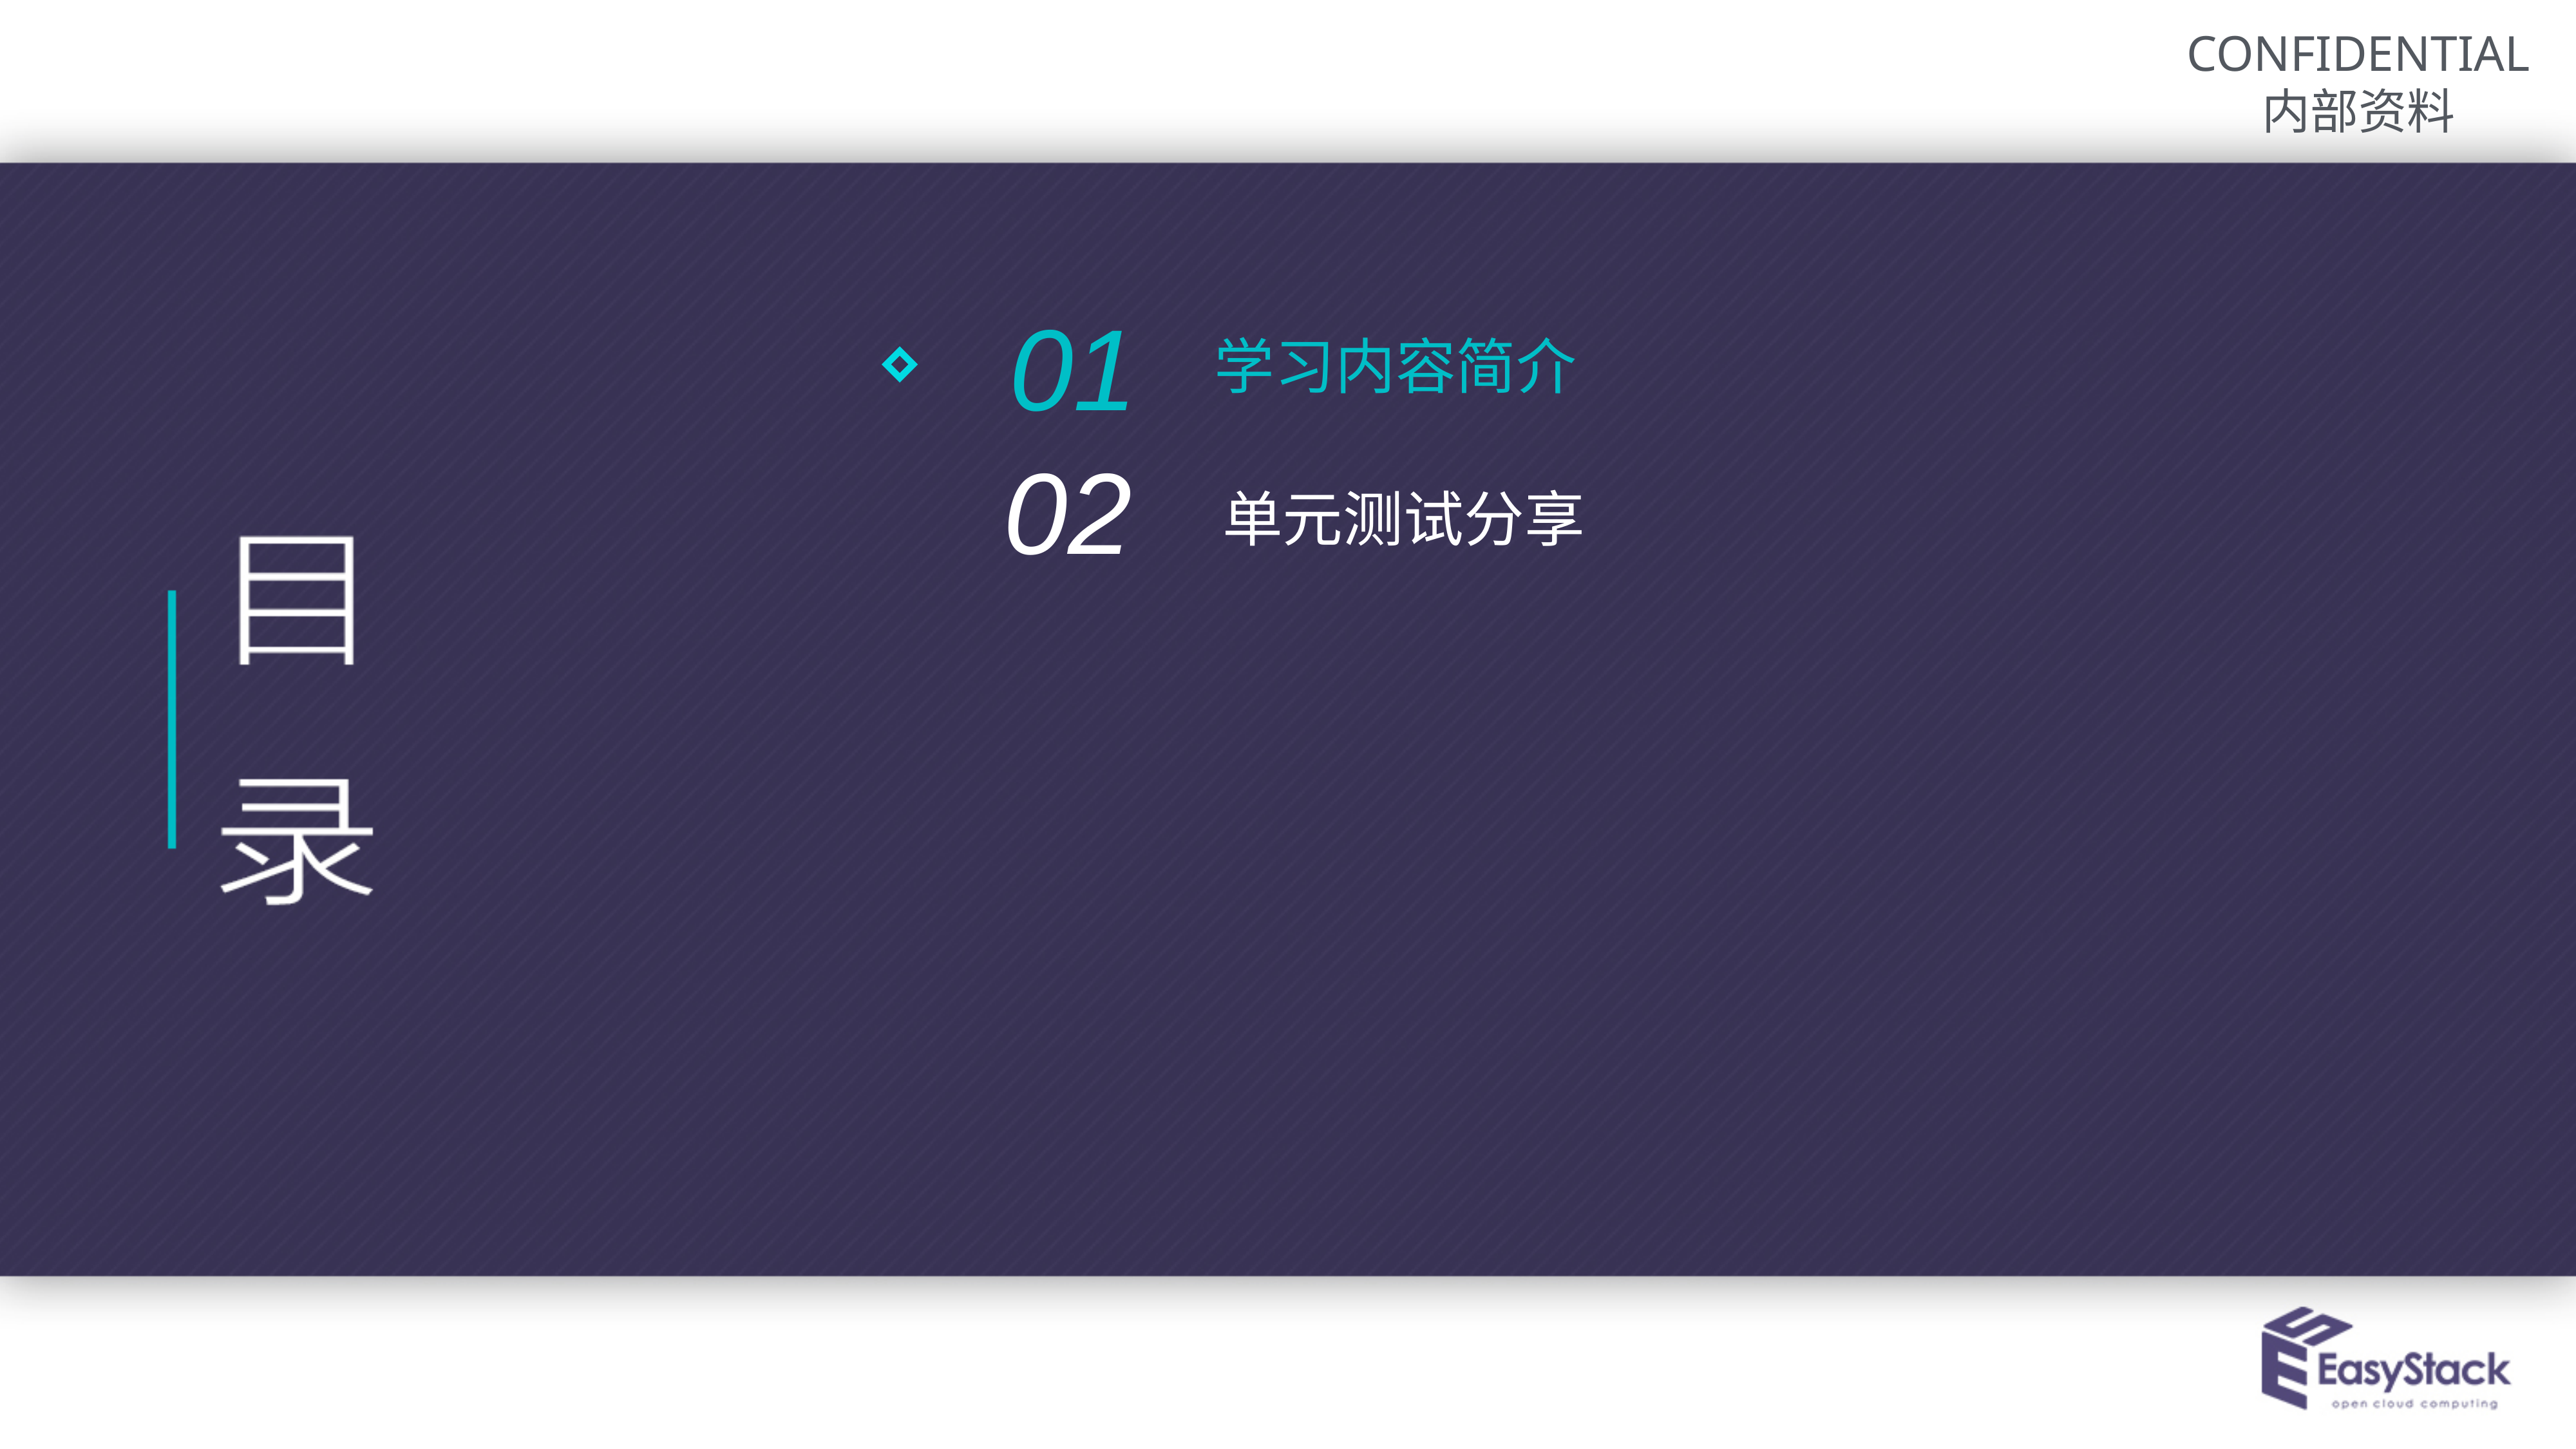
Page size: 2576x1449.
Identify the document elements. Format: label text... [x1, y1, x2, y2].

text_box 01 [1001, 287, 1146, 441]
text_box 单元测试分享 [1215, 473, 1978, 561]
picture [0, 0, 2576, 1449]
text_box 学习内容简介 [1207, 321, 2059, 408]
text_box 02 [996, 431, 1140, 585]
